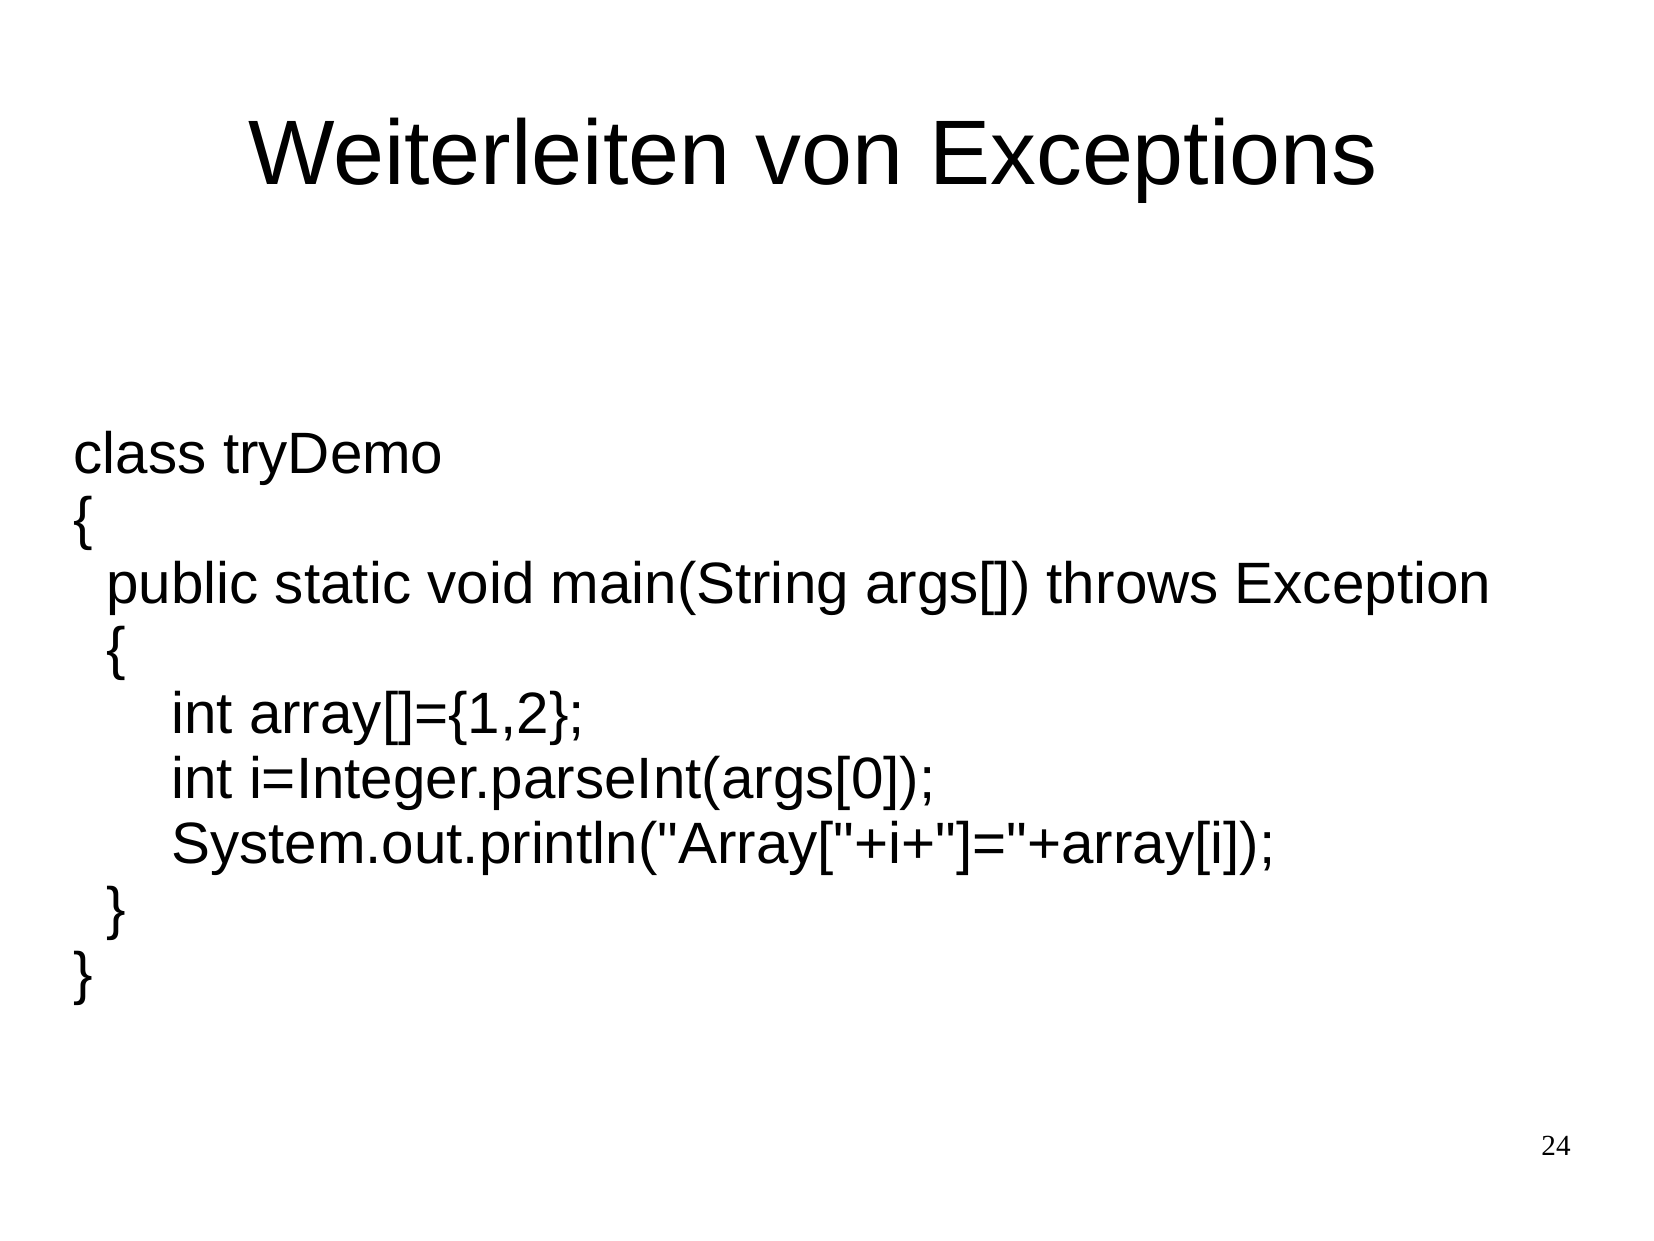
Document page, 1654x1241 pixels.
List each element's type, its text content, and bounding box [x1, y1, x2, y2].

text_box class tryDemo { public static void main(String args[]) throws Exception { int array[]={1,2}; int i=Integer.parseInt(args[0]); System.out.println("Array["+i+"]="+array[i]); } } [59, 413, 1625, 1152]
title Weiterleiten von Exceptions [82, 56, 1571, 250]
